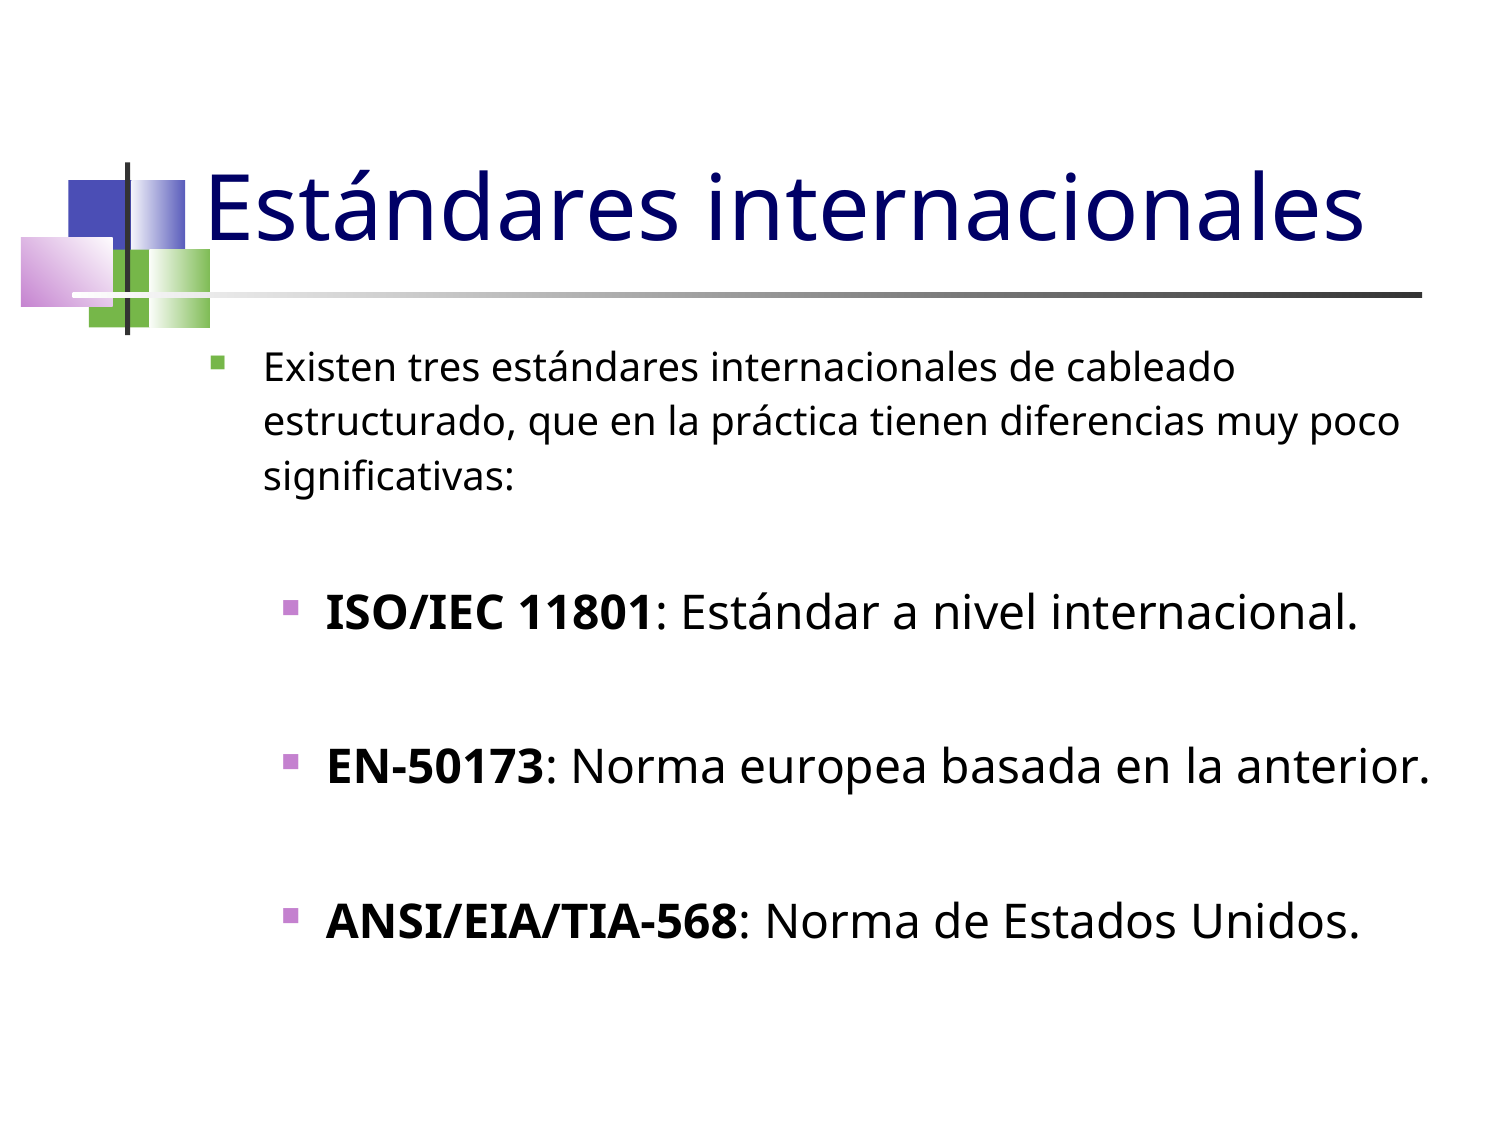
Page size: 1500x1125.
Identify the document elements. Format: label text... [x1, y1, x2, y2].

title Estándares internacionales [188, 35, 1468, 276]
list Existen tres estándares internacionales de cableado estructurado, que en la práctica tienen diferencias muy poco significativas: ISO/IEC 11801: Estándar a nivel internacional. EN-50173: Norma europea basada en la anterior. ANSI/EIA/TIA-568: Norma de Estados Unidos. [193, 331, 1469, 1007]
